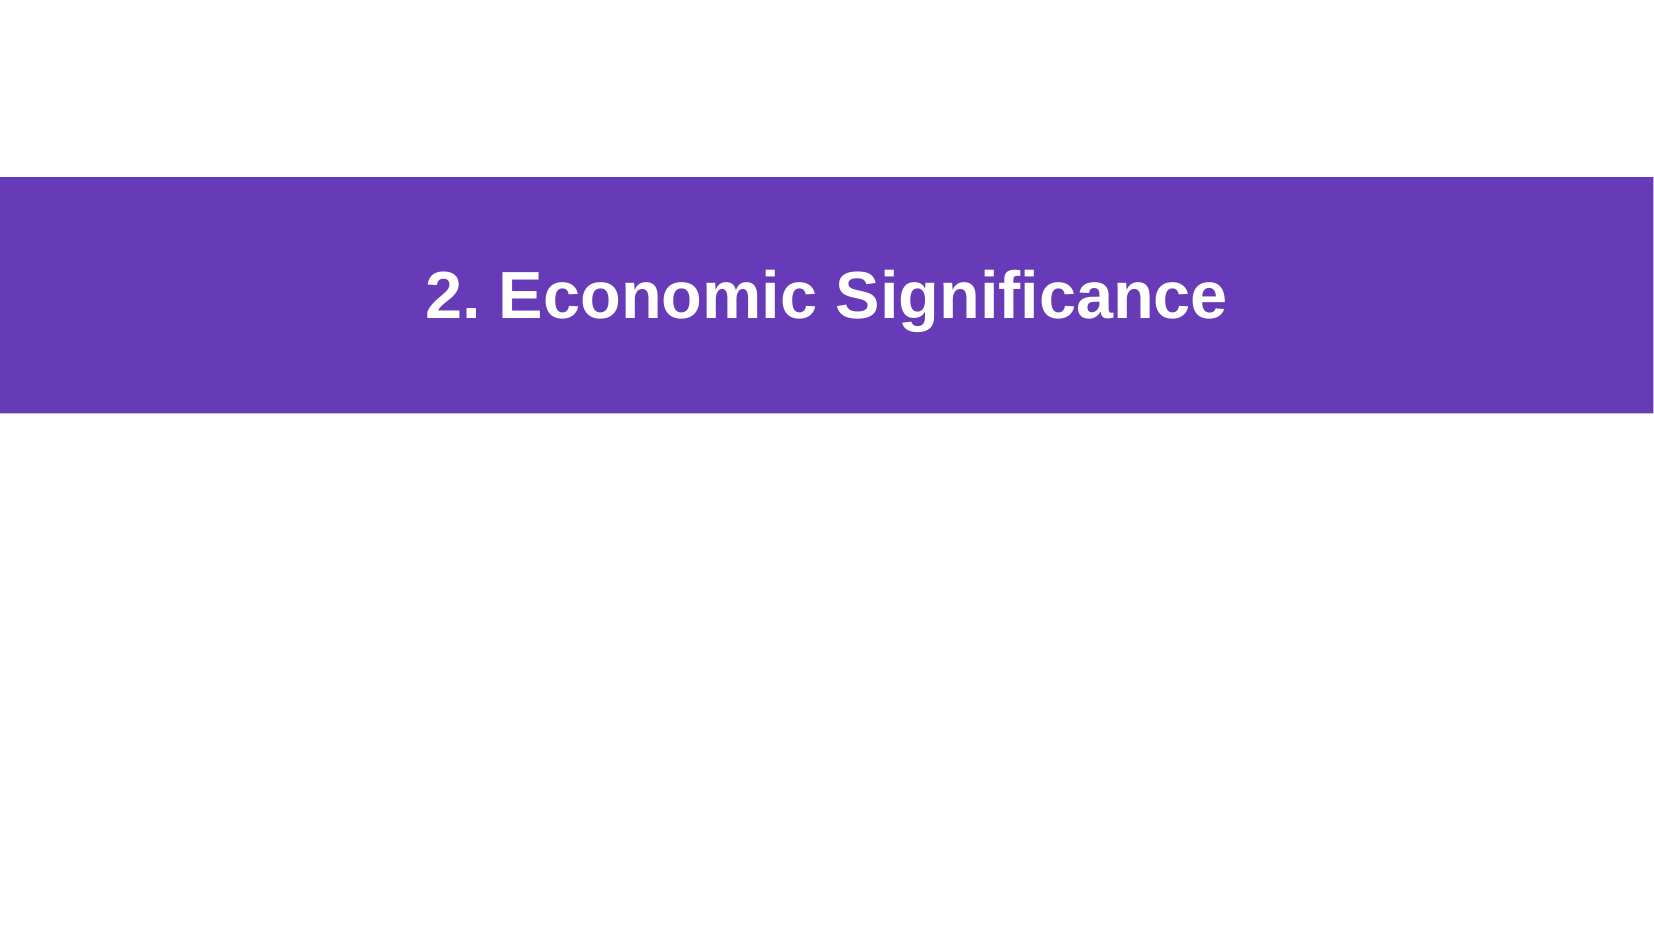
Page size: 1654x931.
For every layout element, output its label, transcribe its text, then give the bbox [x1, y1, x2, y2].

title 2. Economic Significance [0, 177, 1654, 414]
